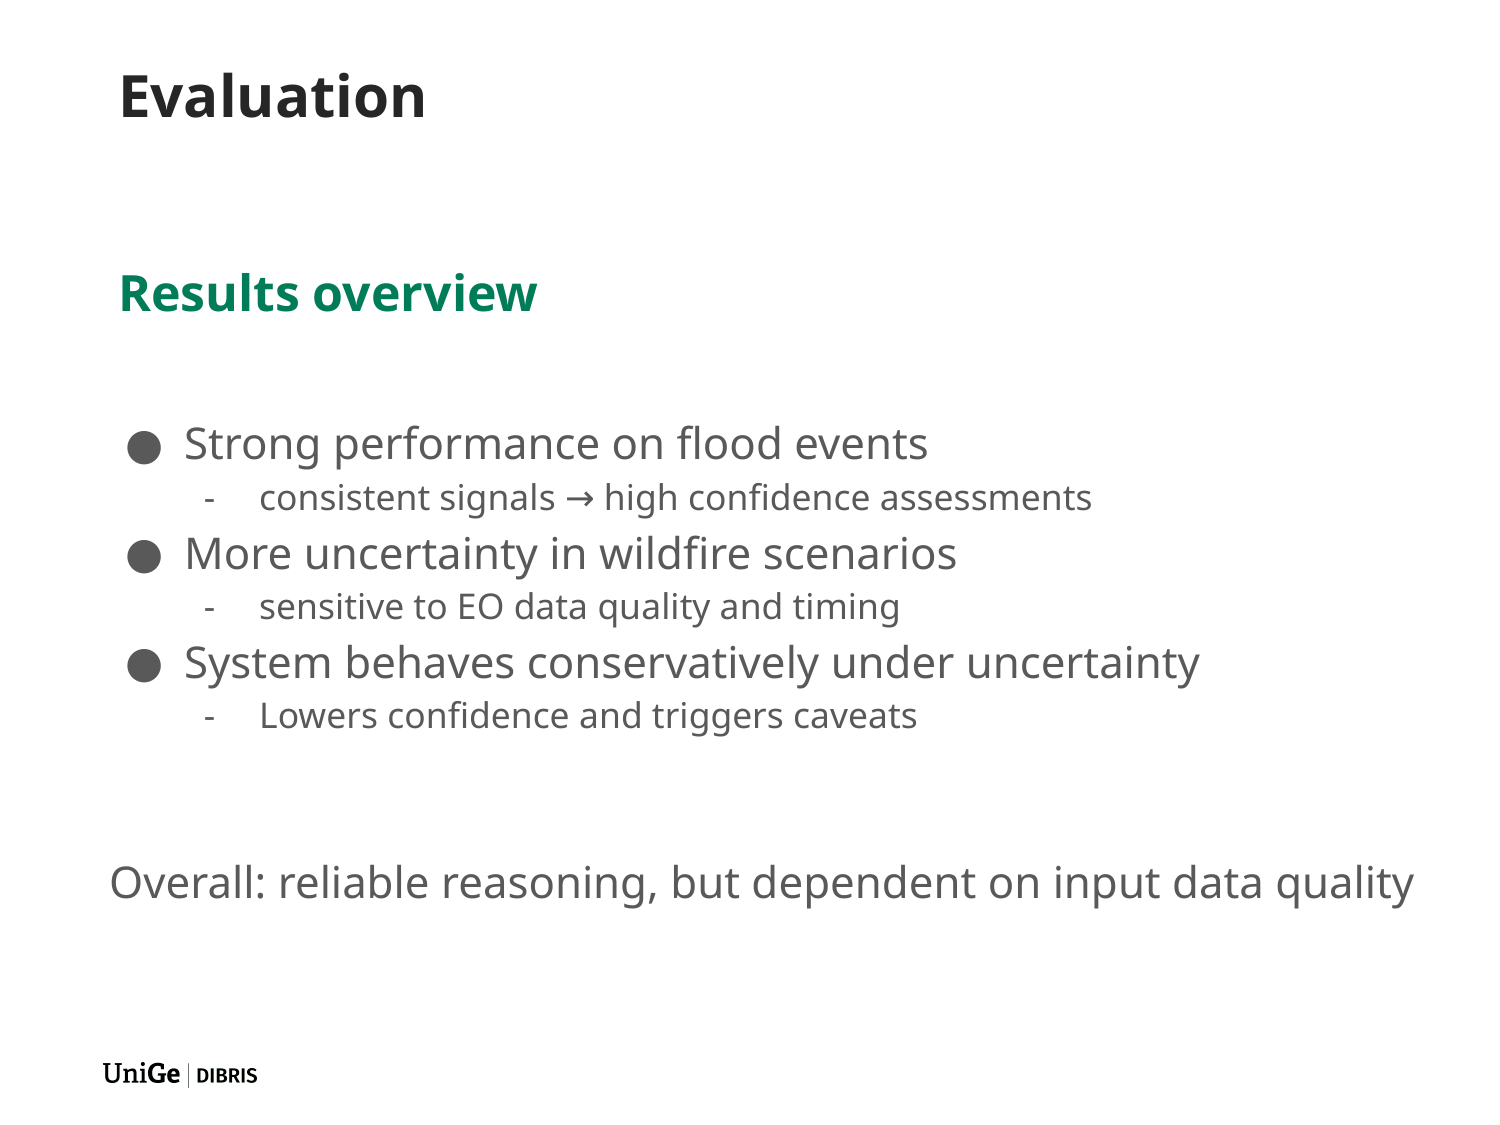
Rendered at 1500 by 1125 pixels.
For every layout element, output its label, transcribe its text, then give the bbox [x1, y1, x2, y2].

picture [103, 1062, 257, 1088]
text_box Results overview [103, 214, 1449, 376]
text_box Evaluation [103, 59, 1397, 214]
text_box Strong performance on flood events consistent signals → high confidence assessments More uncertainty in wildfire scenarios sensitive to EO data quality and timing System behaves conservatively under uncertainty Lowers confidence and triggers caveats Overall: reliable reasoning, but dependent on input data quality [94, 376, 1458, 1039]
